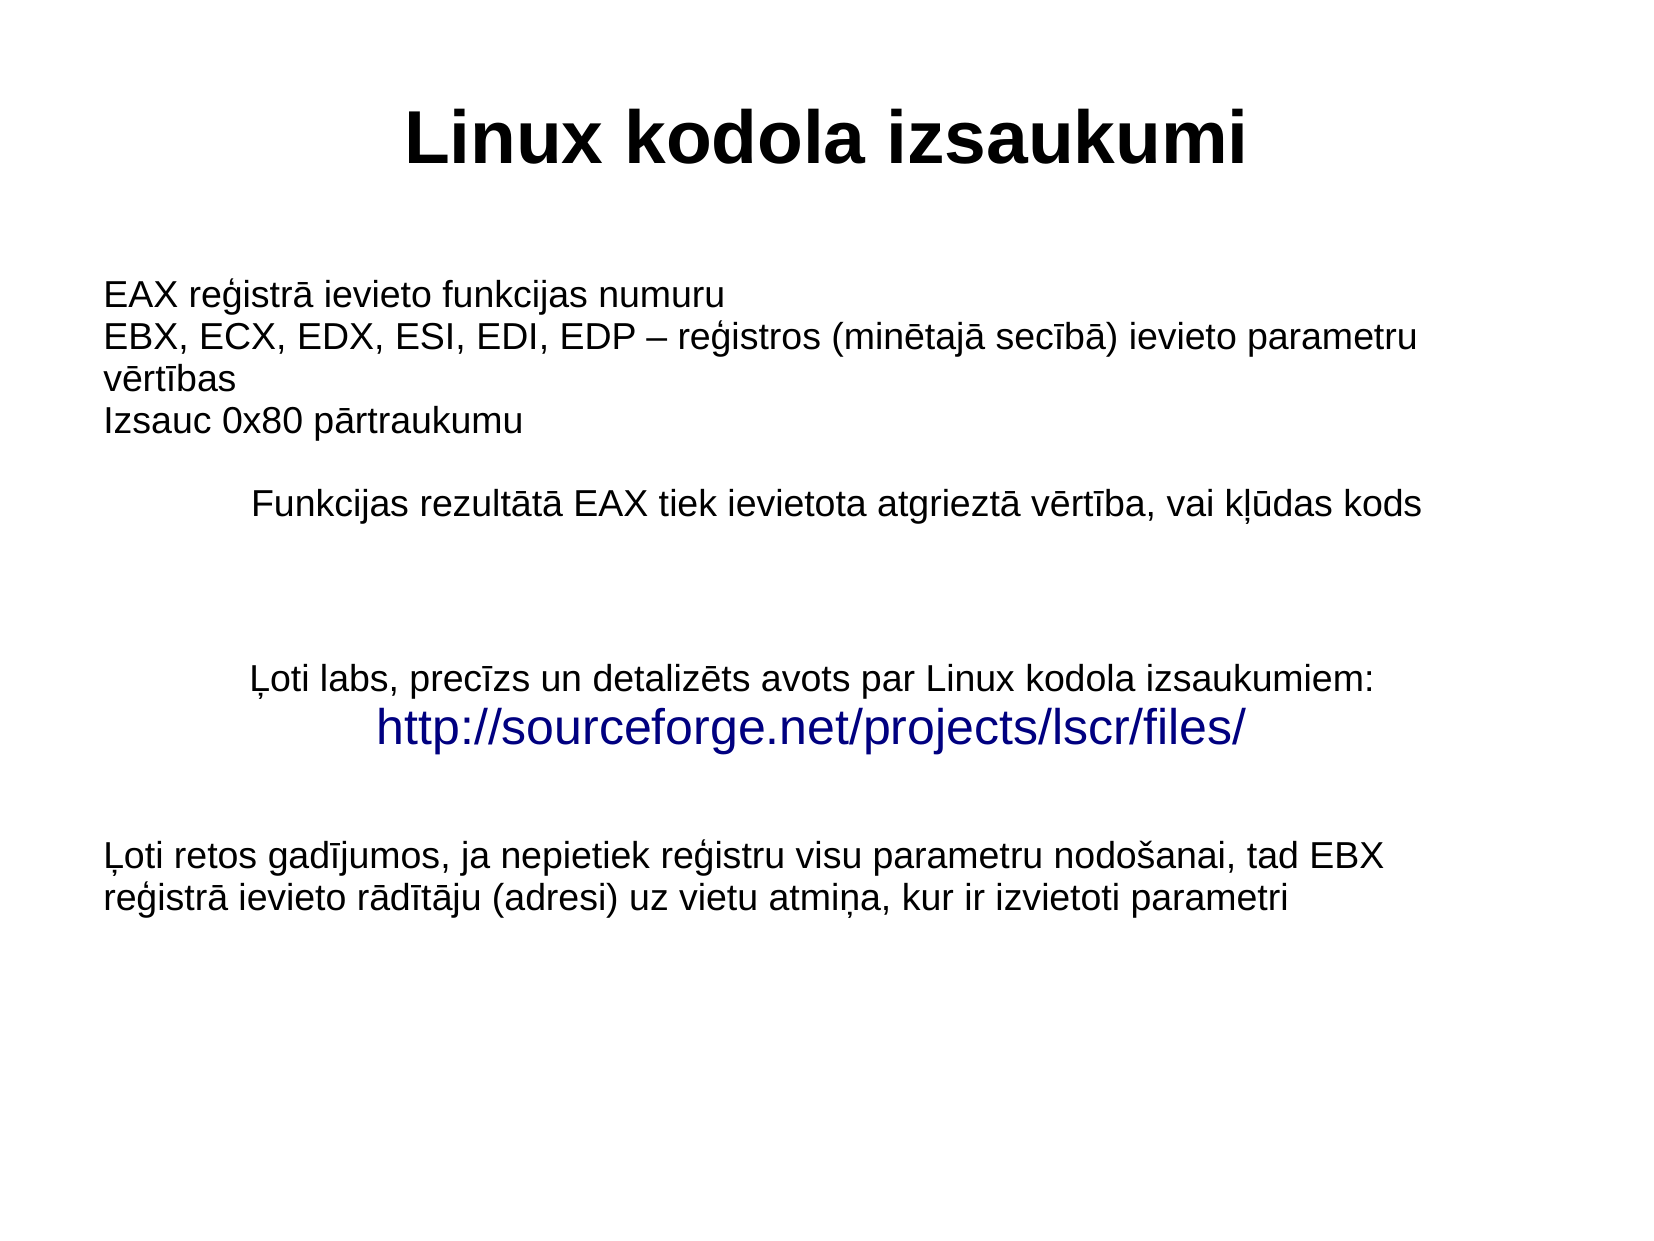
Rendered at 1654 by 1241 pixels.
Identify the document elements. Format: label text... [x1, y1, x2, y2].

text_box Linux kodola izsaukumi [88, 88, 1565, 188]
text_box EAX reģistrā ievieto funkcijas numuru EBX, ECX, EDX, ESI, EDI, EDP – reģistros (minētajā secībā) ievieto parametru vērtības Izsauc 0x80 pārtraukumu [88, 265, 1565, 449]
text_box Ļoti labs, precīzs un detalizēts avots par Linux kodola izsaukumiem: http://sourceforge.net/projects/lscr/files/ [118, 649, 1506, 763]
text_box Funkcijas rezultātā EAX tiek ievietota atgrieztā vērtība, vai kļūdas kods [236, 474, 1477, 562]
text_box Ļoti retos gadījumos, ja nepietiek reģistru visu parametru nodošanai, tad EBX reģistrā ievieto rādītāju (adresi) uz vietu atmiņa, kur ir izvietoti parametri [88, 826, 1447, 926]
